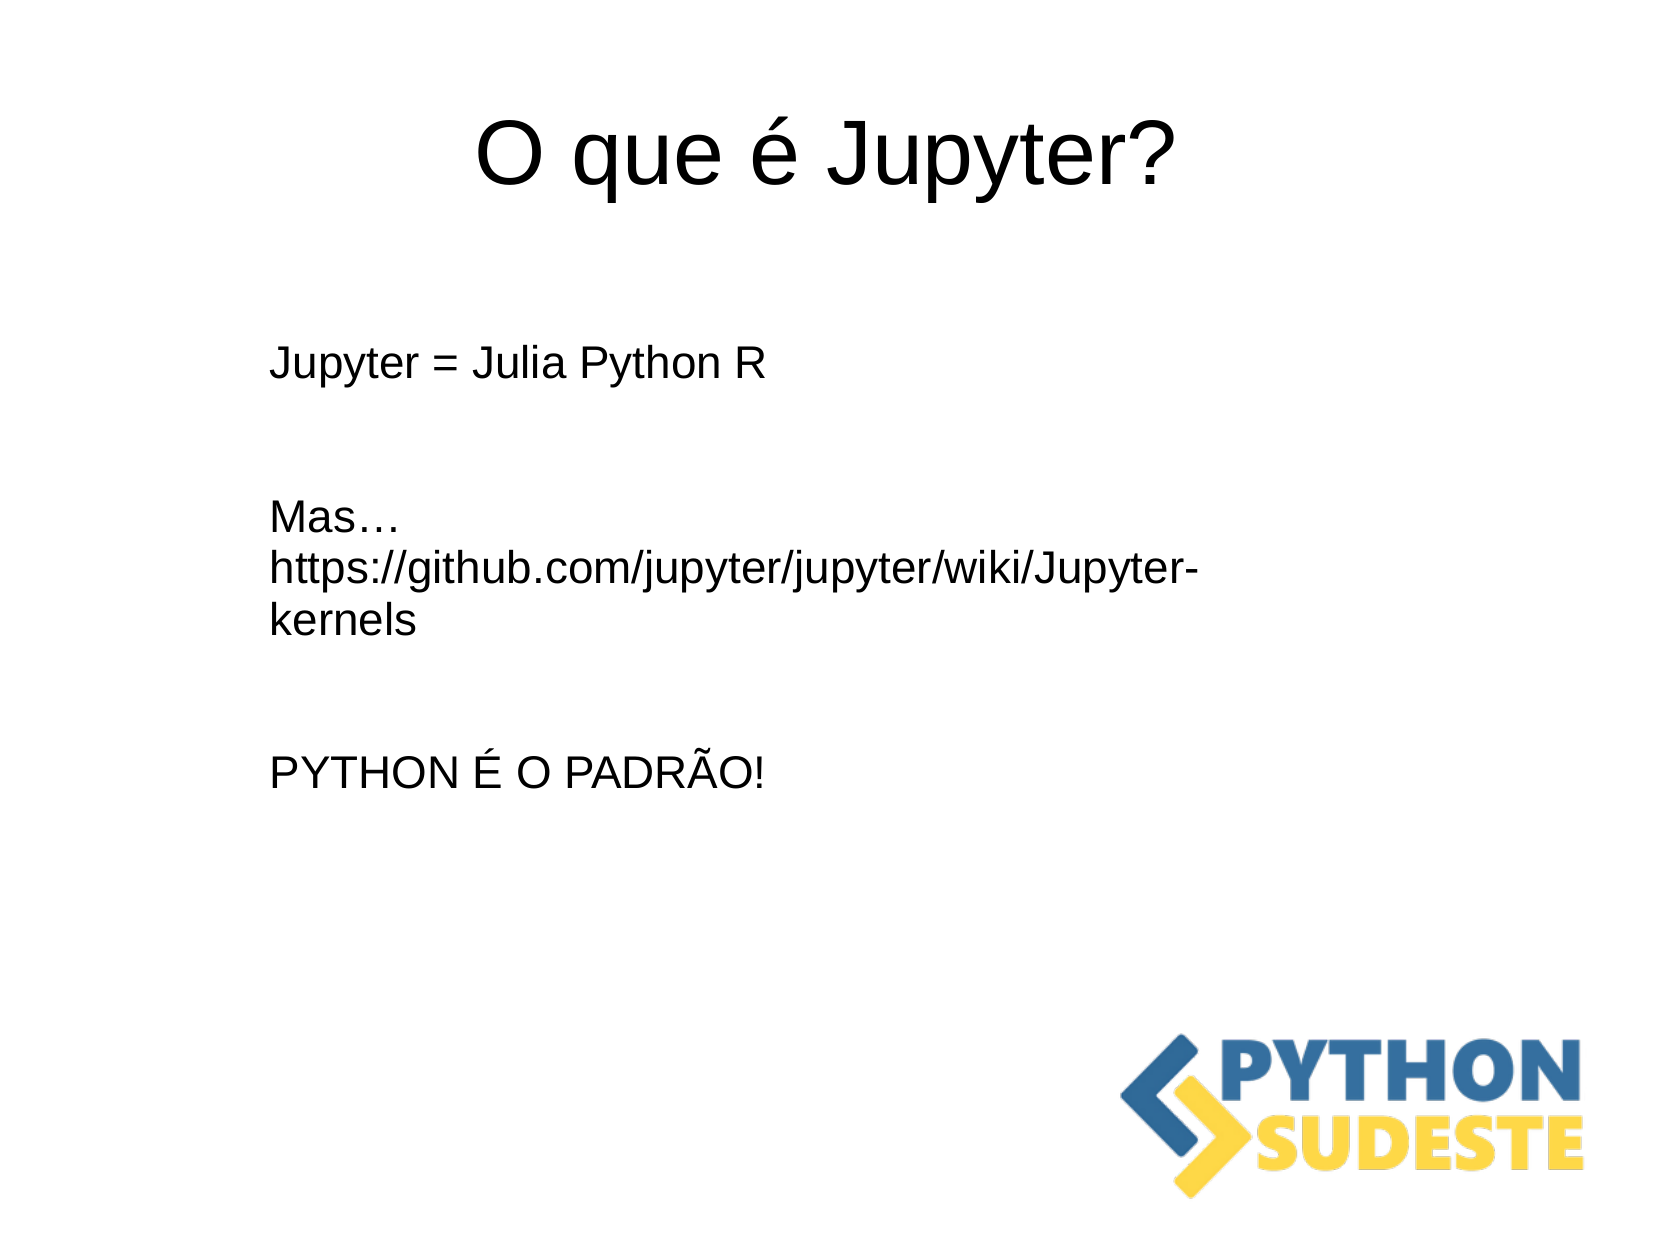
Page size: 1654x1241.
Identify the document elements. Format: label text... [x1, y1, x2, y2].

text_box Jupyter = Julia Python R Mas… https://github.com/jupyter/jupyter/wiki/Jupyter-kernels PYTHON É O PADRÃO! [255, 330, 1351, 807]
title O que é Jupyter? [82, 49, 1571, 257]
picture [1118, 1032, 1654, 1203]
